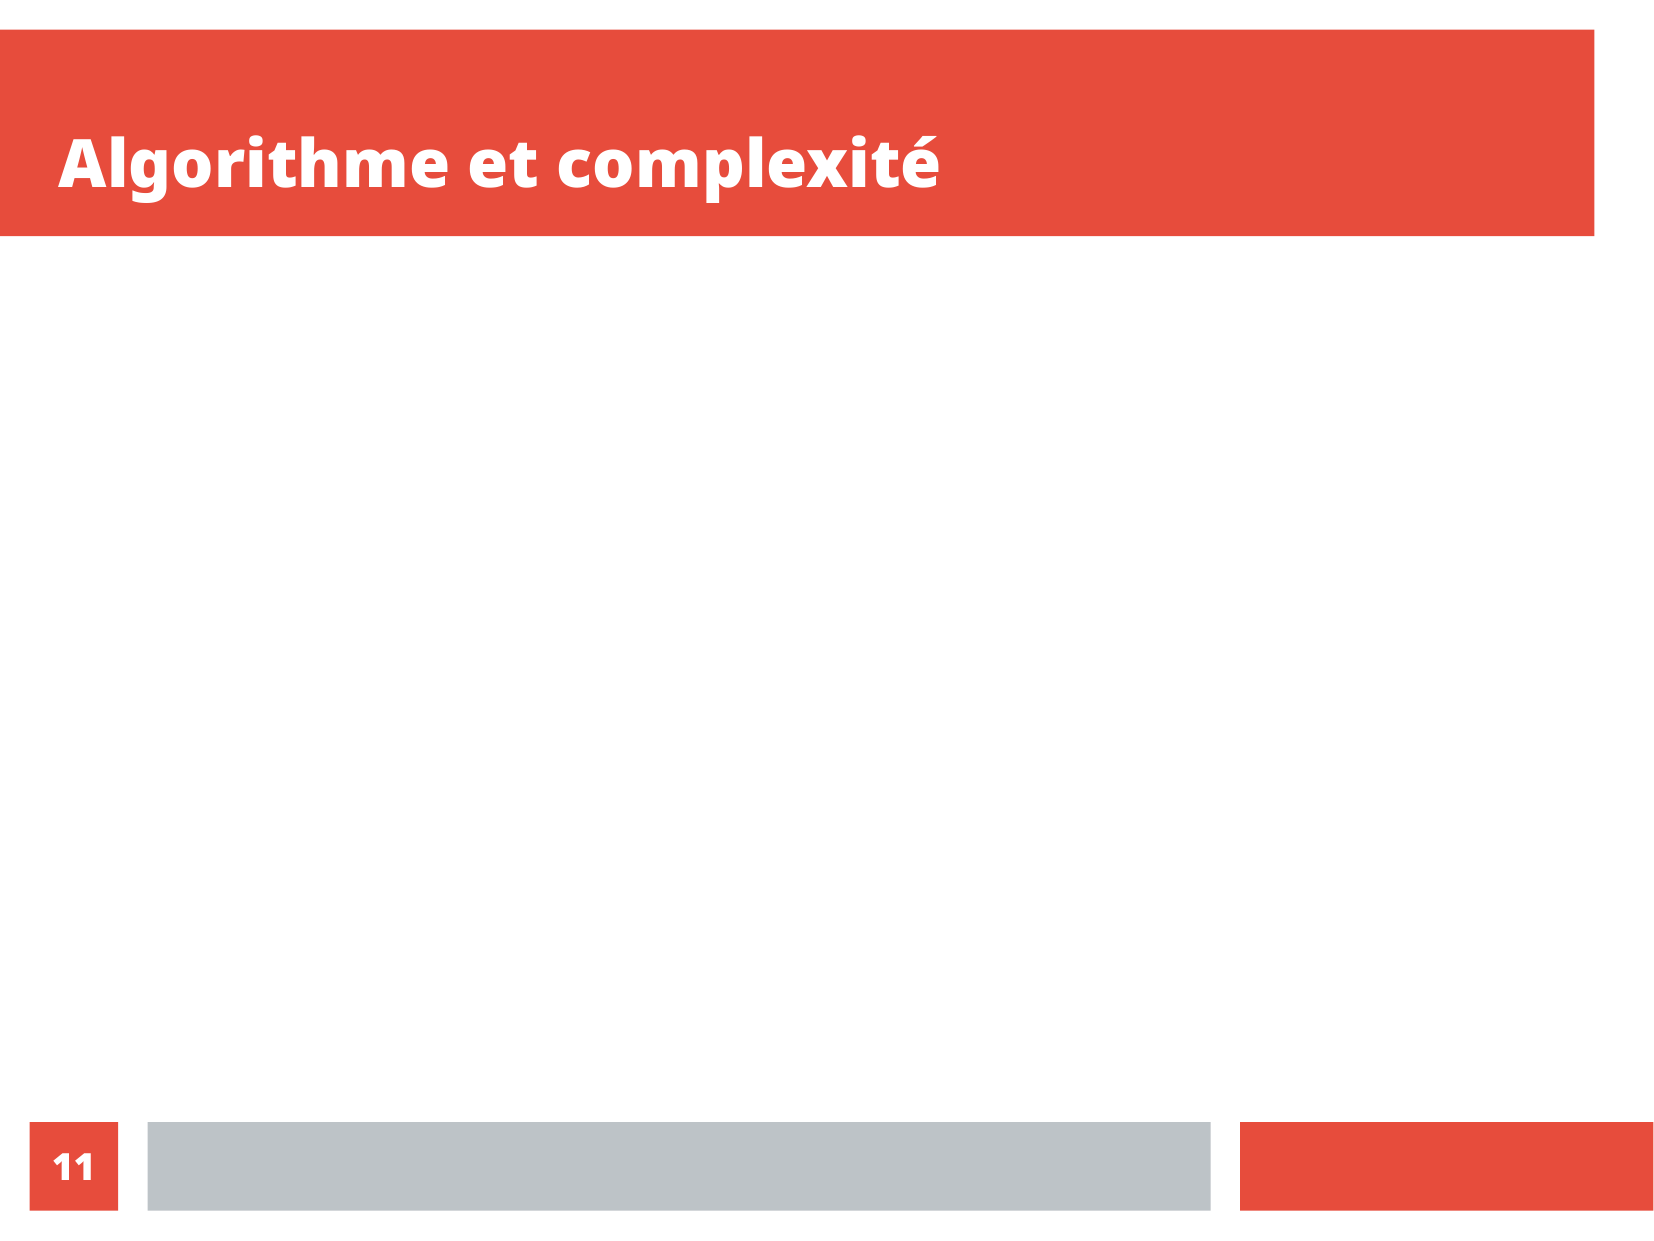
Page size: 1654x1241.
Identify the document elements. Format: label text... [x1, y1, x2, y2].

title Algorithme et complexité [59, 59, 1595, 207]
